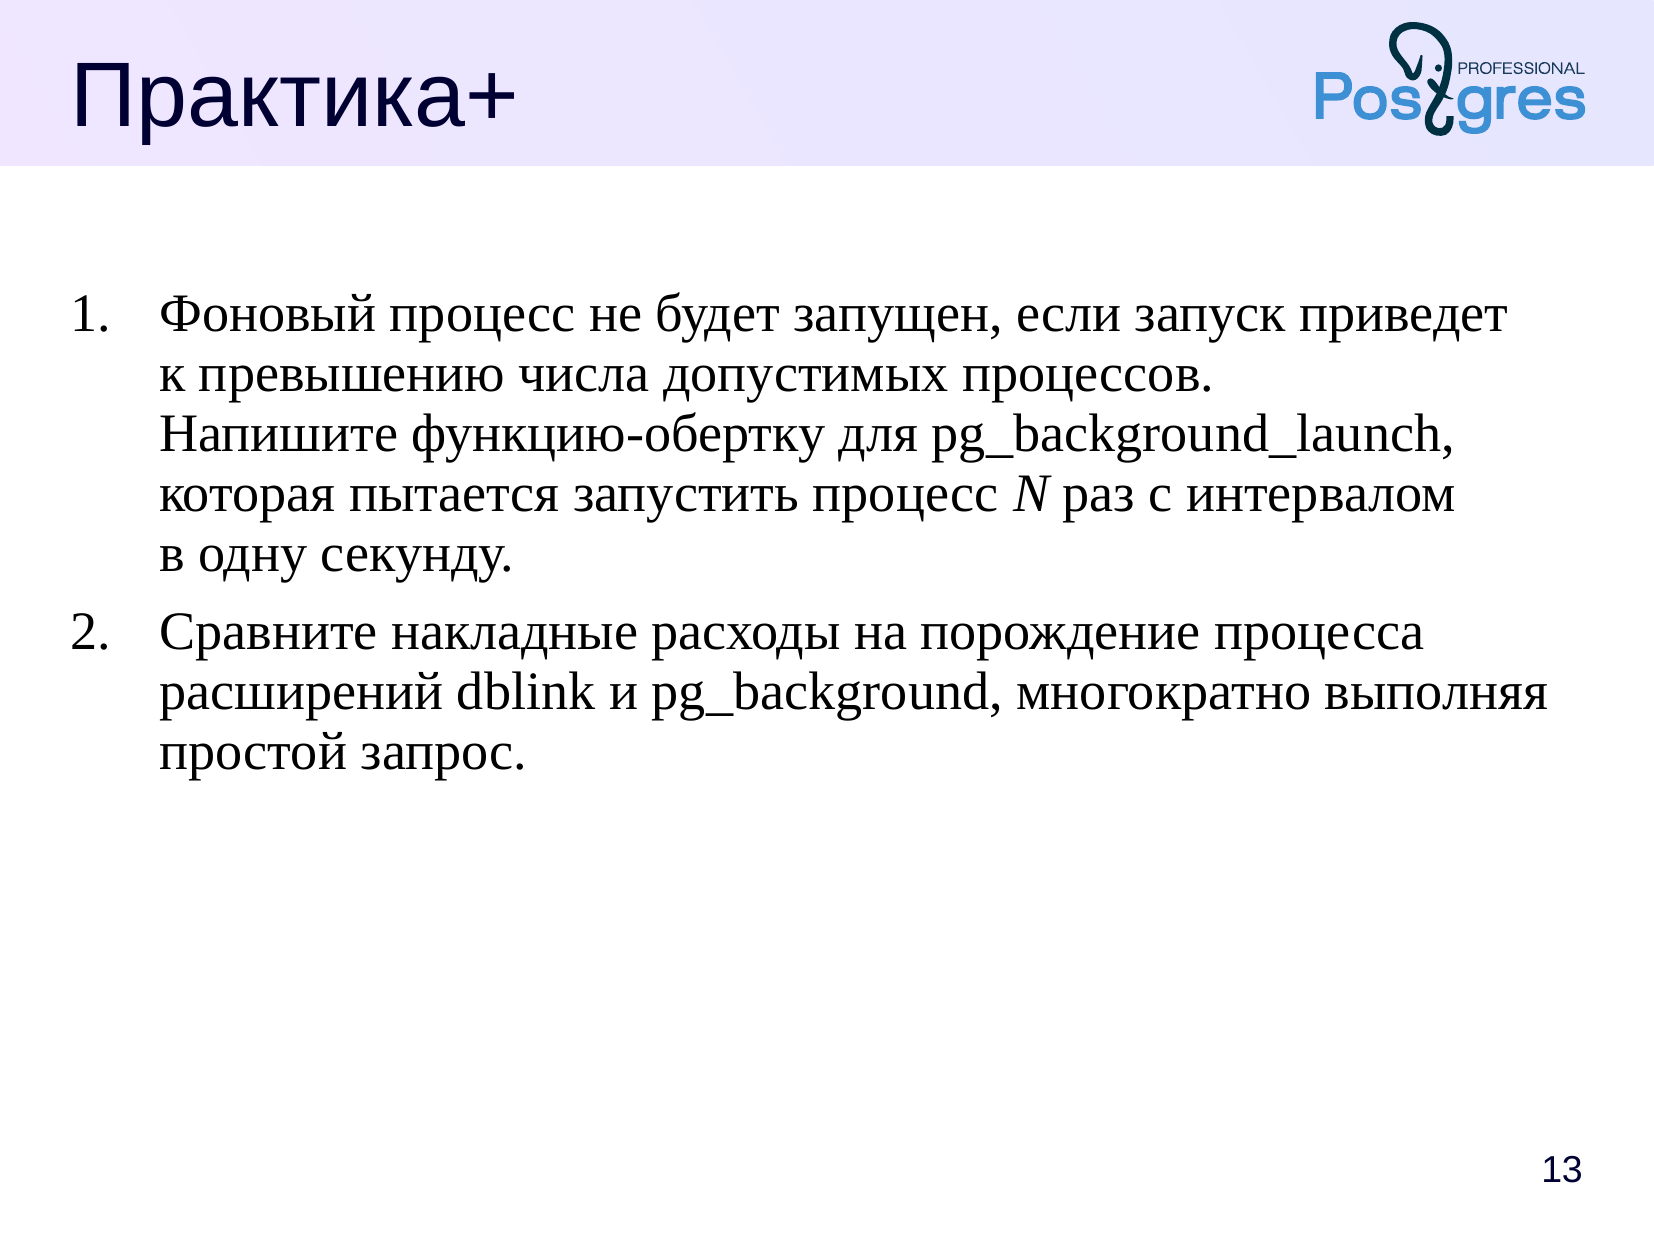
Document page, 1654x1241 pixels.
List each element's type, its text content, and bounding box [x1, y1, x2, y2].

list Фоновый процесс не будет запущен, если запуск приведет к превышению числа допустимых процессов. Напишите функцию-обертку для pg_background_launch, которая пытается запустить процесс N раз с интервалом в одну секунду. Сравните накладные расходы на порождение процесса расширений dblink и pg_background, многократно выполняя простой запрос. [70, 283, 1583, 1134]
title Практика+ [70, 43, 1241, 147]
